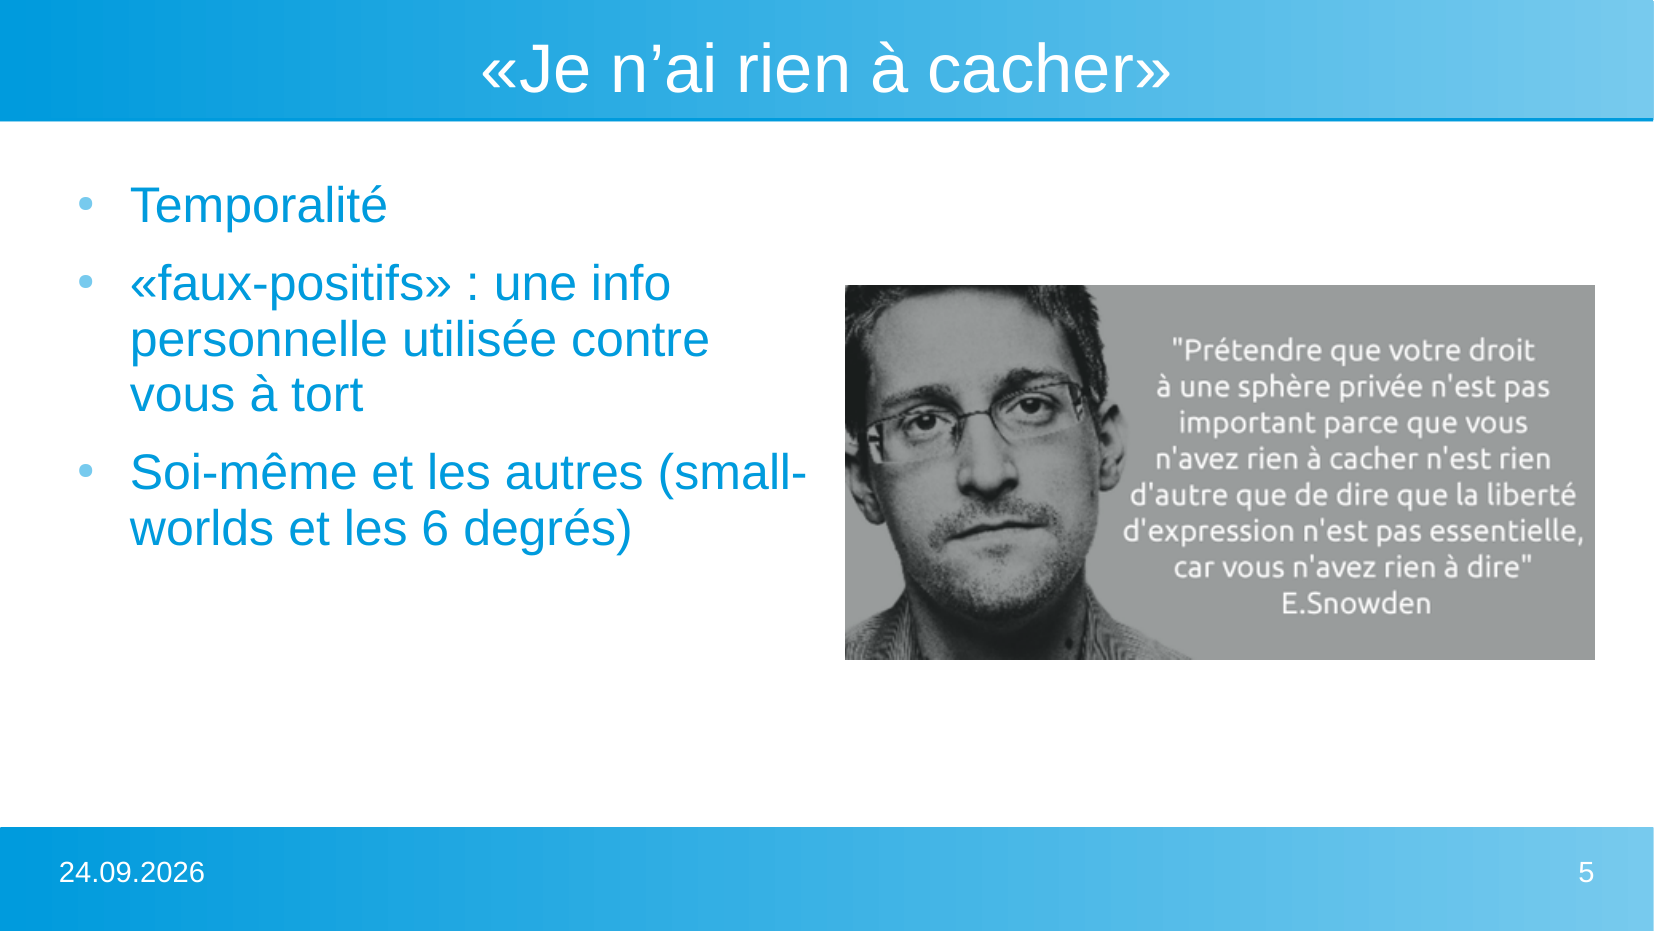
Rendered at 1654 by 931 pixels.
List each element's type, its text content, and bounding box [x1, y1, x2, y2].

title «Je n’ai rien à cacher» [59, 29, 1595, 108]
picture [845, 285, 1595, 660]
list Temporalité «faux-positifs» : une info personnelle utilisée contre vous à tort Soi-même et les autres (small-worlds et les 6 degrés) [59, 177, 809, 768]
